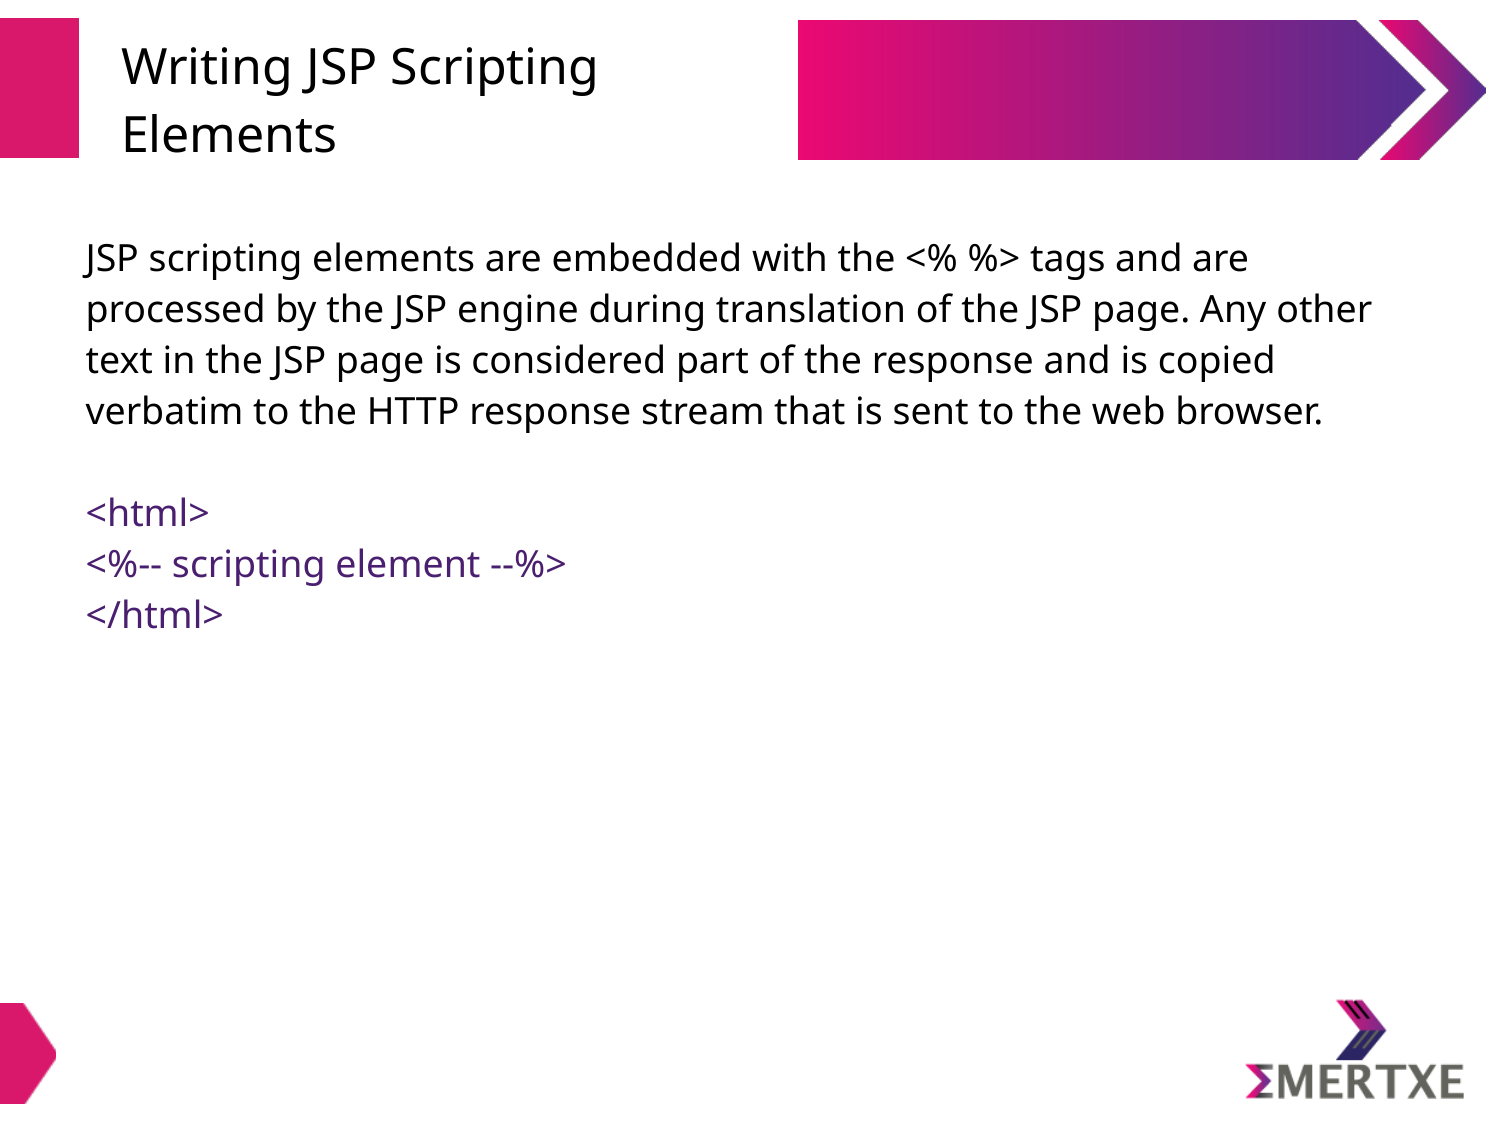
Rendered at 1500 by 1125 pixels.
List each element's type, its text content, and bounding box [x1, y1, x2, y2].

text_box JSP scripting elements are embedded with the <% %> tags and are processed by the JSP engine during translation of the JSP page. Any other text in the JSP page is considered part of the response and is copied verbatim to the HTTP response stream that is sent to the web browser. <html> <%-- scripting element --%> </html> [70, 224, 1418, 680]
picture [798, 20, 1486, 160]
text_box Writing JSP Scripting Elements [106, 23, 721, 156]
picture [1245, 996, 1465, 1099]
